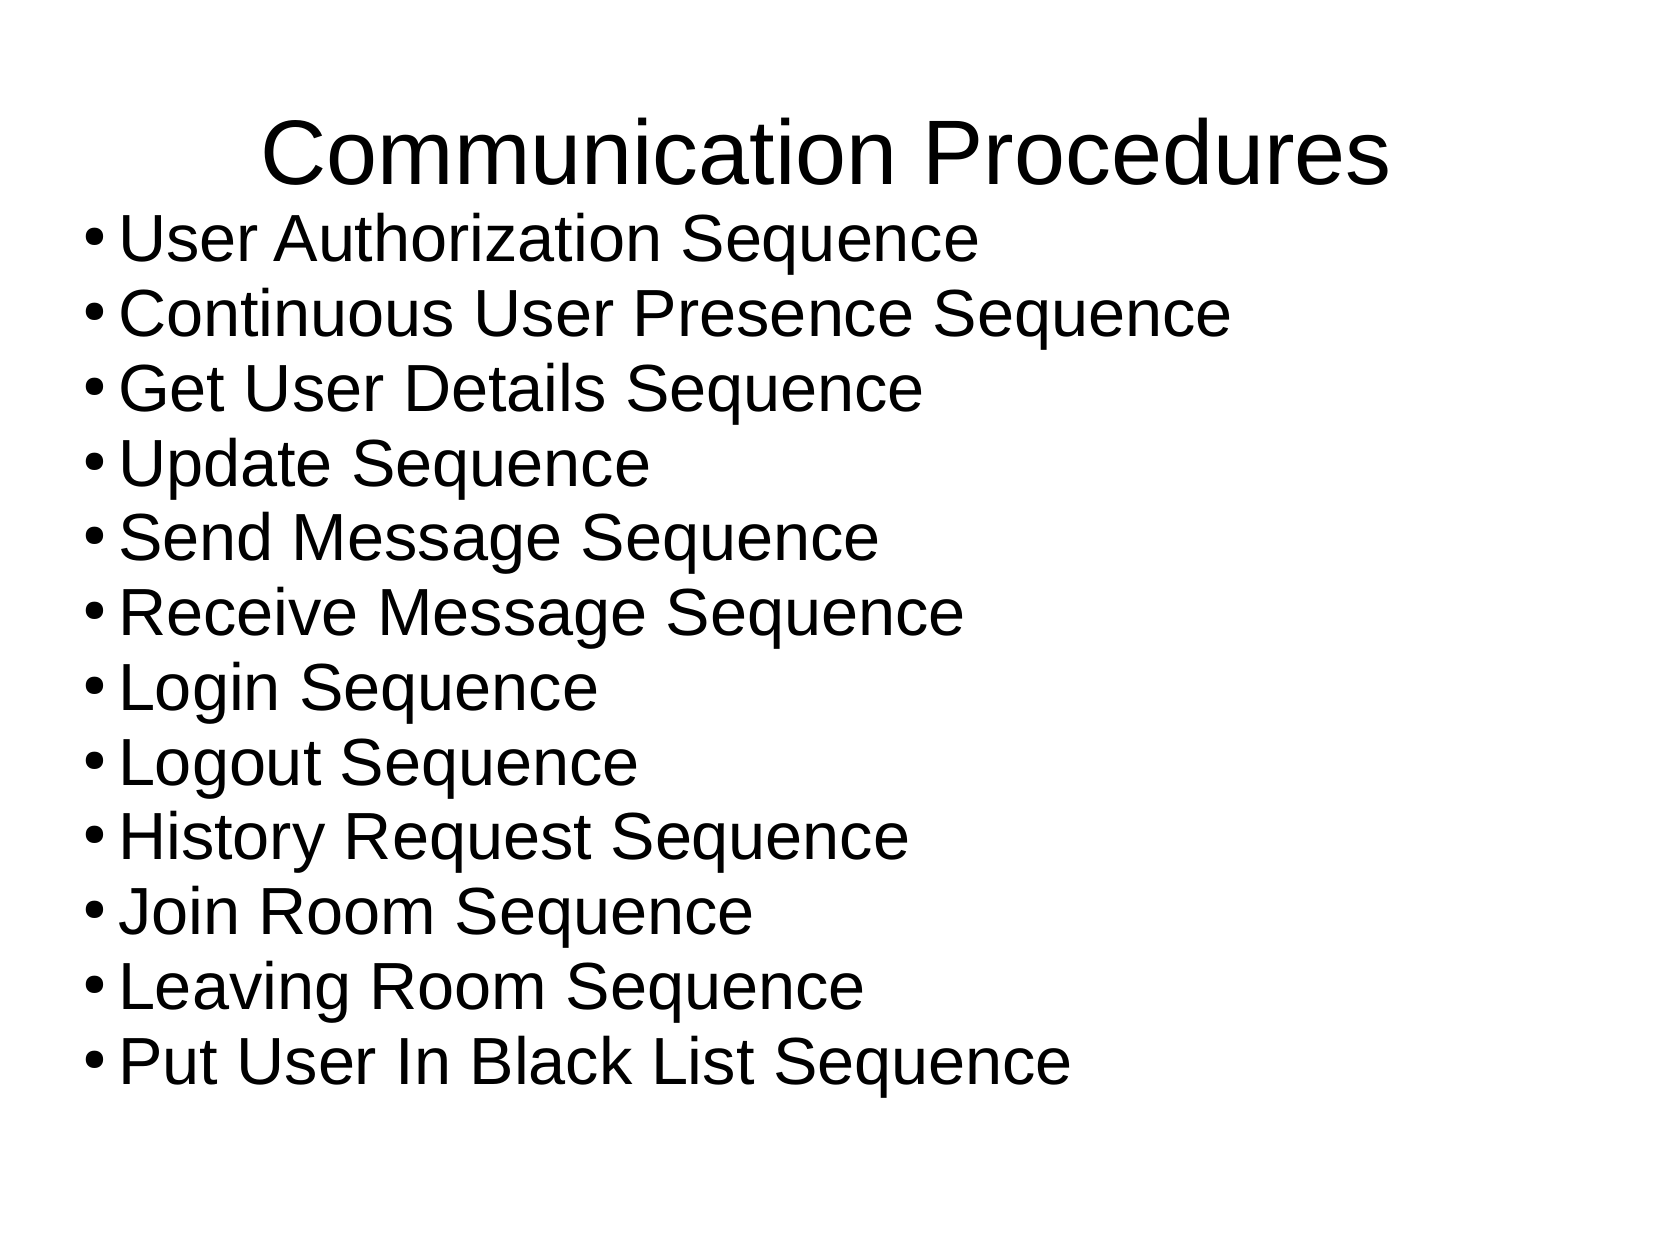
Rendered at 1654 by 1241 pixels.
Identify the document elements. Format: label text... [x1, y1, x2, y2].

title Communication Procedures [82, 49, 1571, 201]
subtitle User Authorization Sequence Continuous User Presence Sequence Get User Details Sequence Update Sequence Send Message Sequence Receive Message Sequence Login Sequence Logout Sequence History Request Sequence Join Room Sequence Leaving Room Sequence Put User In Black List Sequence [82, 201, 1571, 1099]
